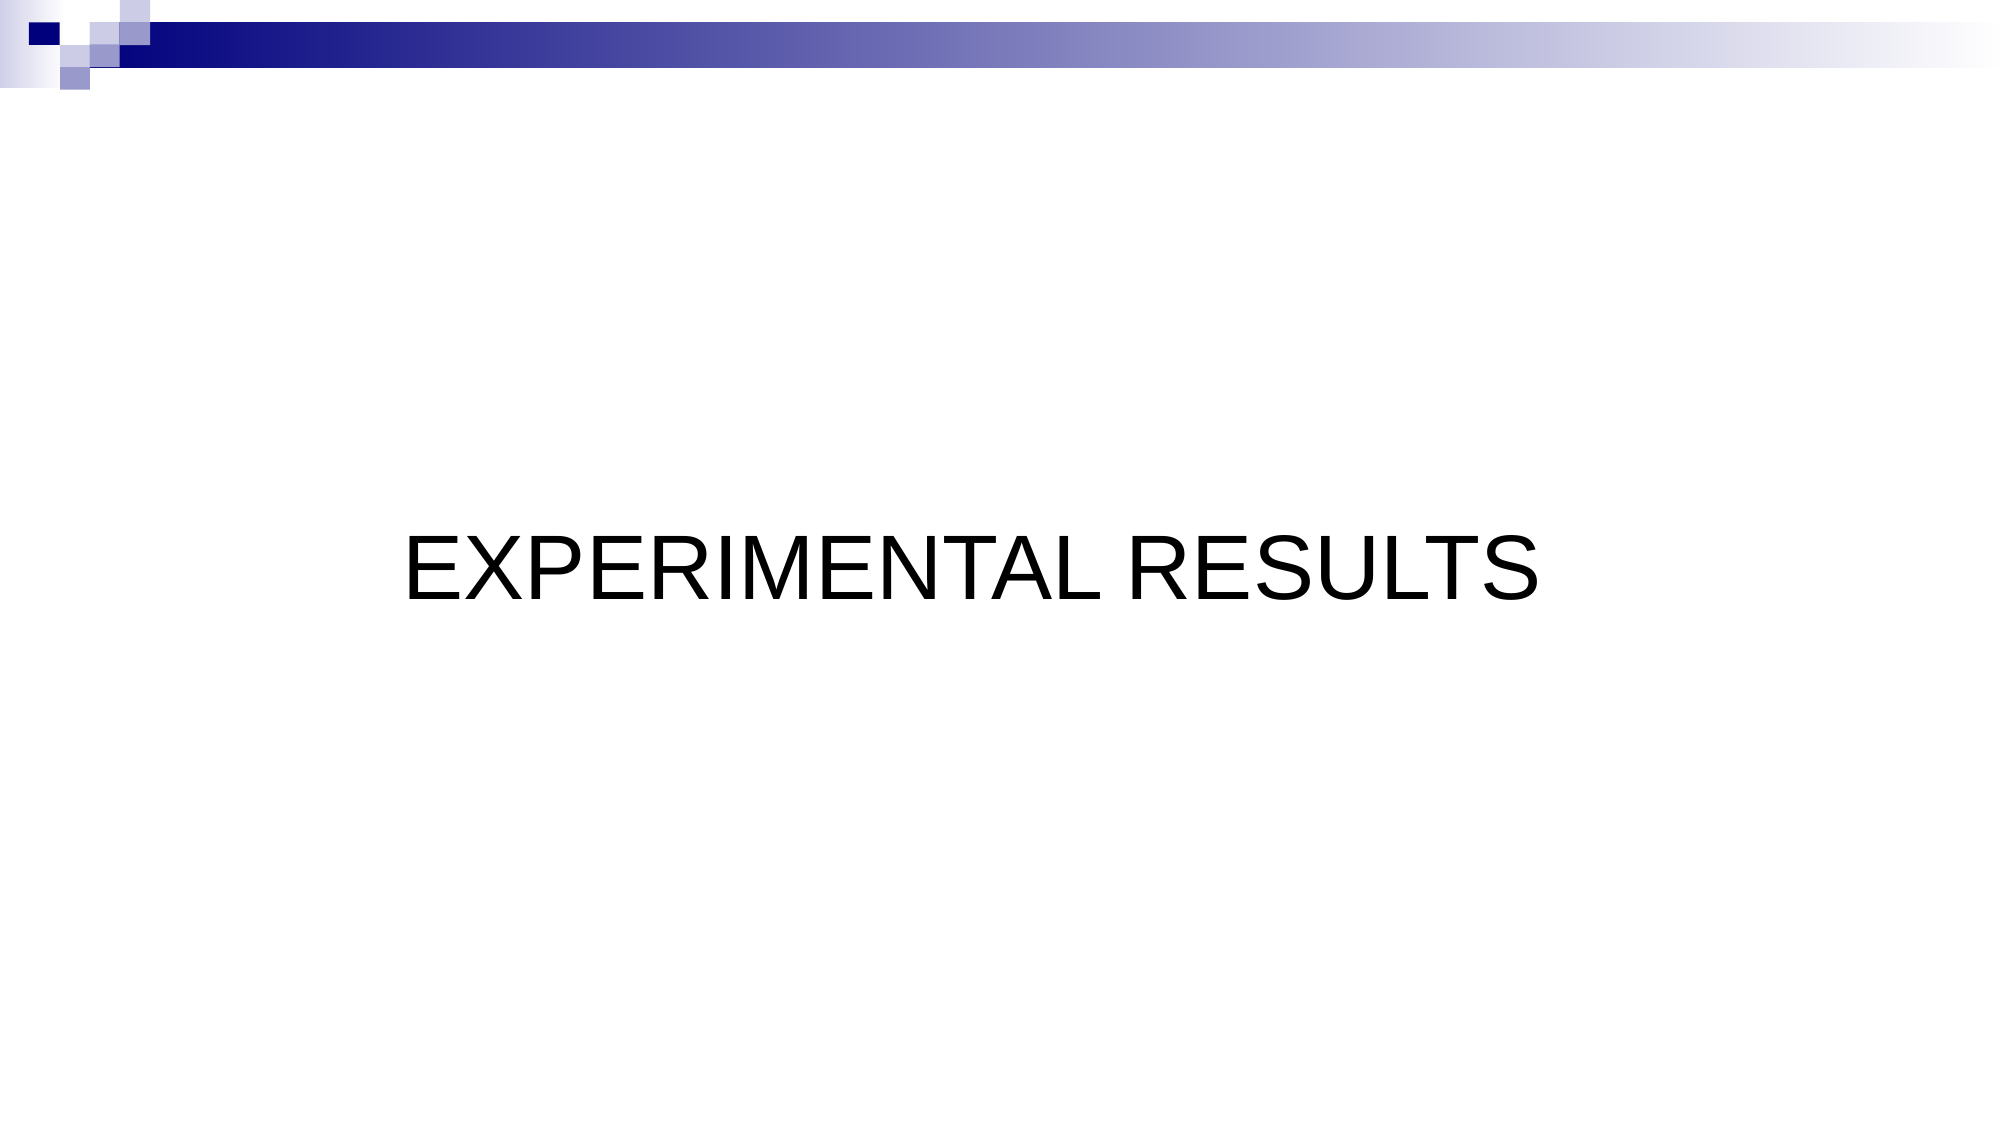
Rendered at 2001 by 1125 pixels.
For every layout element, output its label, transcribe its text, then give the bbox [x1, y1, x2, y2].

title EXPERIMENTAL RESULTS [387, 493, 1709, 632]
